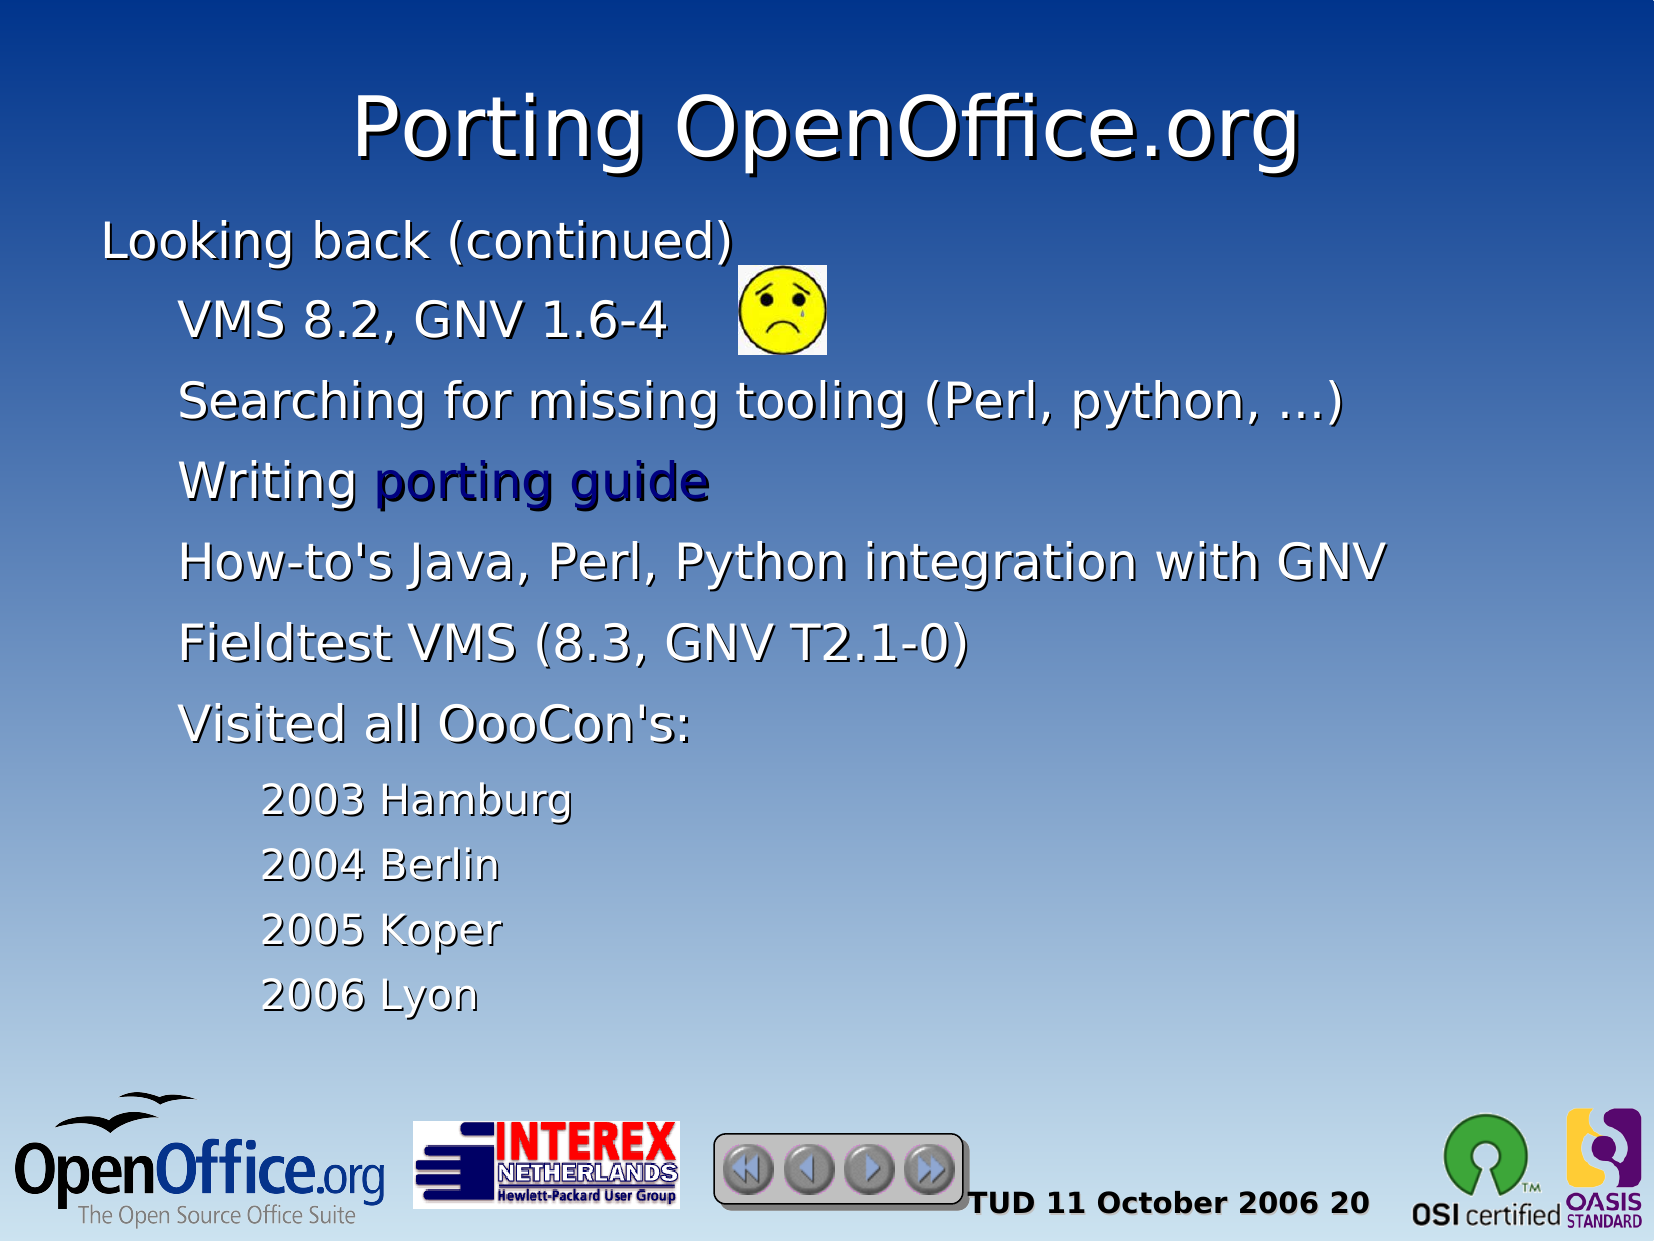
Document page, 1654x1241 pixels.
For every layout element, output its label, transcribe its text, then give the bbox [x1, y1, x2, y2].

text_box TUD 11 October 2006 32 [974, 1181, 1500, 1241]
picture [738, 265, 827, 355]
picture [15, 1092, 82, 1229]
title Porting OpenOffice.org [82, 49, 1571, 207]
text_box [714, 1133, 963, 1204]
list Looking back (continued) VMS 8.2, GNV 1.6-4 Searching for missing tooling (Perl, python, ...) Writing porting guide How-to's Java, Perl, Python integration with GNV Fieldtest VMS (8.3, GNV T2.1-0) Visited all OooCon's: 2003 Hamburg 2004 Berlin 2005 Koper 2006 Lyon [82, 212, 1571, 1241]
picture [904, 1144, 955, 1195]
picture [413, 1121, 680, 1209]
picture [784, 1144, 835, 1195]
picture [844, 1144, 895, 1195]
picture [1571, 1102, 1654, 1235]
picture [723, 1144, 774, 1195]
